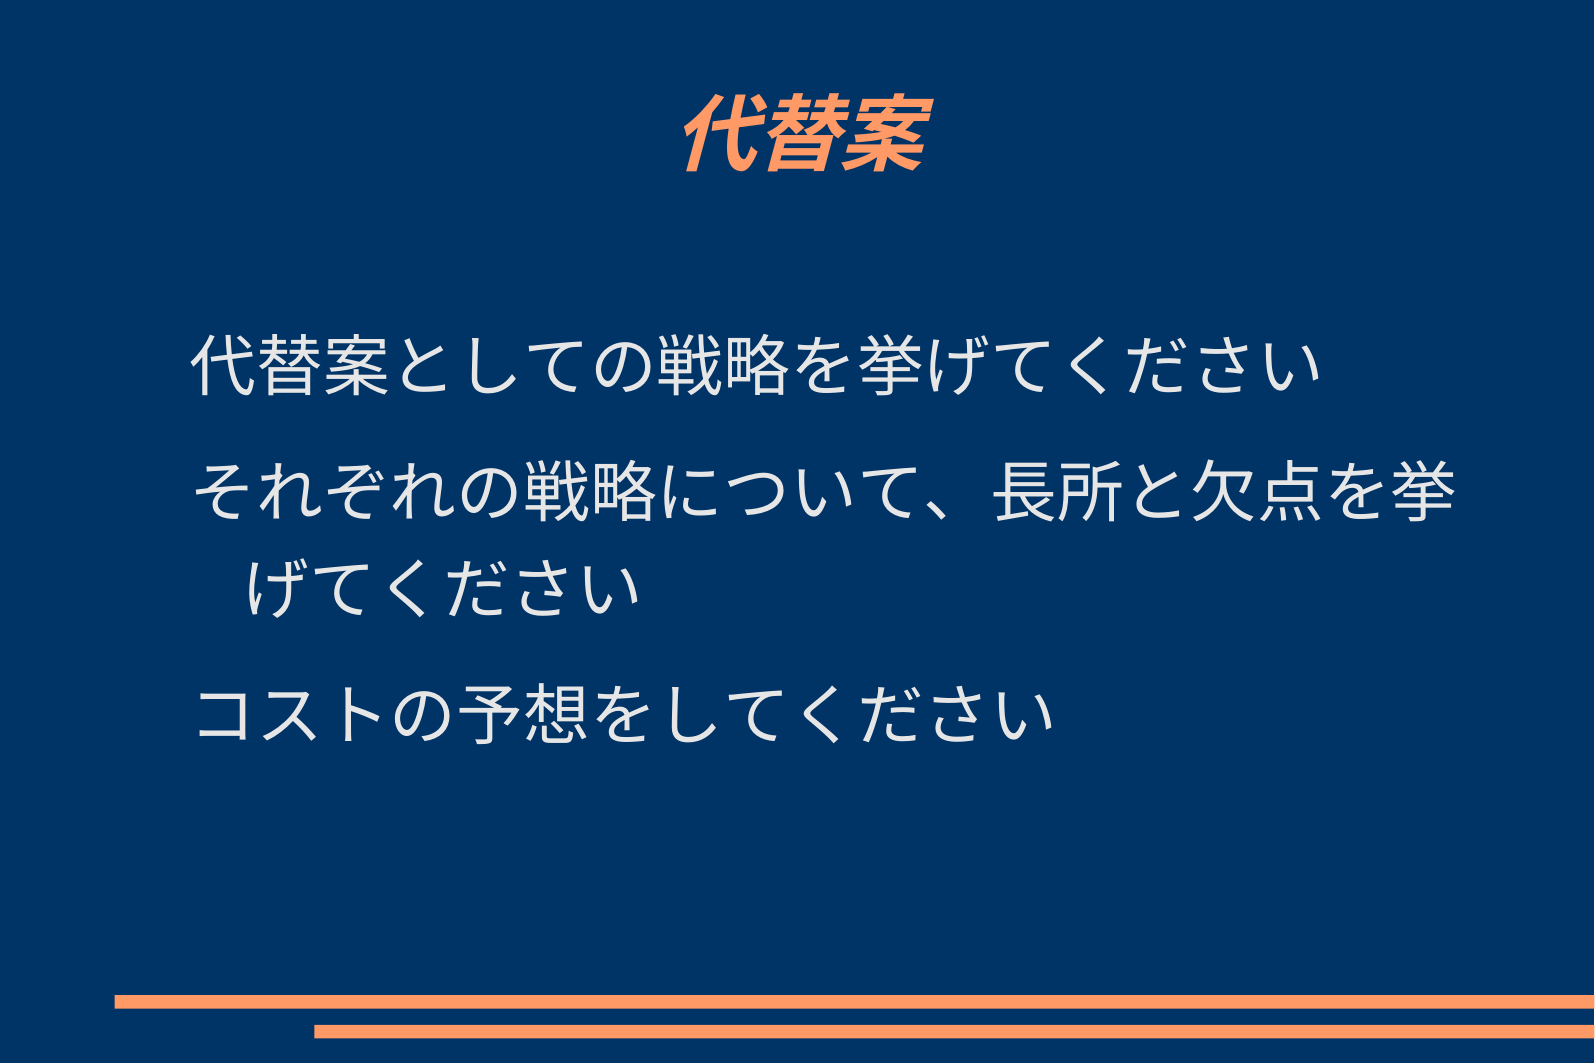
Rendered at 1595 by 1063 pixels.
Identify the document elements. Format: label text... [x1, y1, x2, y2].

title 代替案 [117, 39, 1479, 218]
list 代替案としての戦略を挙げてください それぞれの戦略について、長所と欠点を挙げてください コストの予想をしてください [172, 312, 1514, 983]
